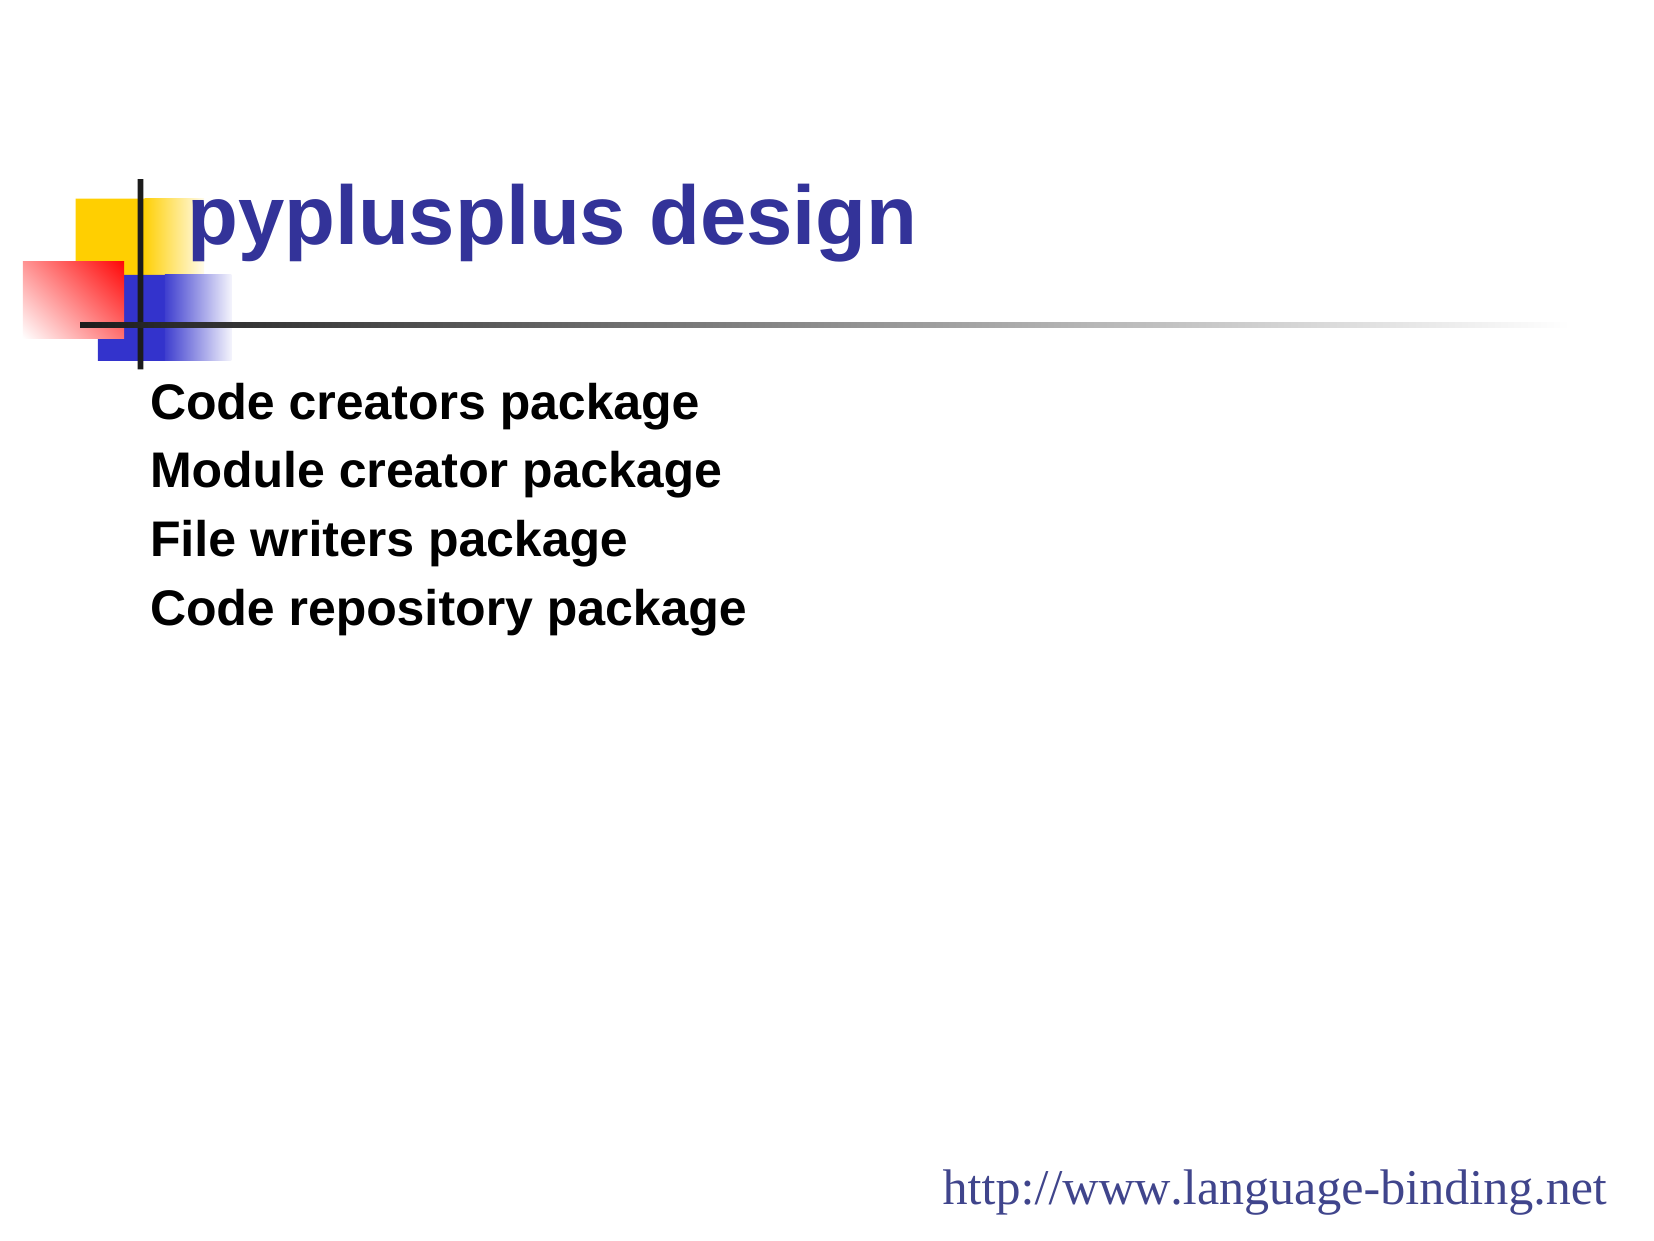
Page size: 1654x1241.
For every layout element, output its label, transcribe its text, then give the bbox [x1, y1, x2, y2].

title pyplusplus design [187, 172, 938, 266]
text_box http://www.language-binding.net [937, 1162, 1613, 1216]
list Code creators package Module creator package File writers package Code repository package [150, 375, 1063, 654]
